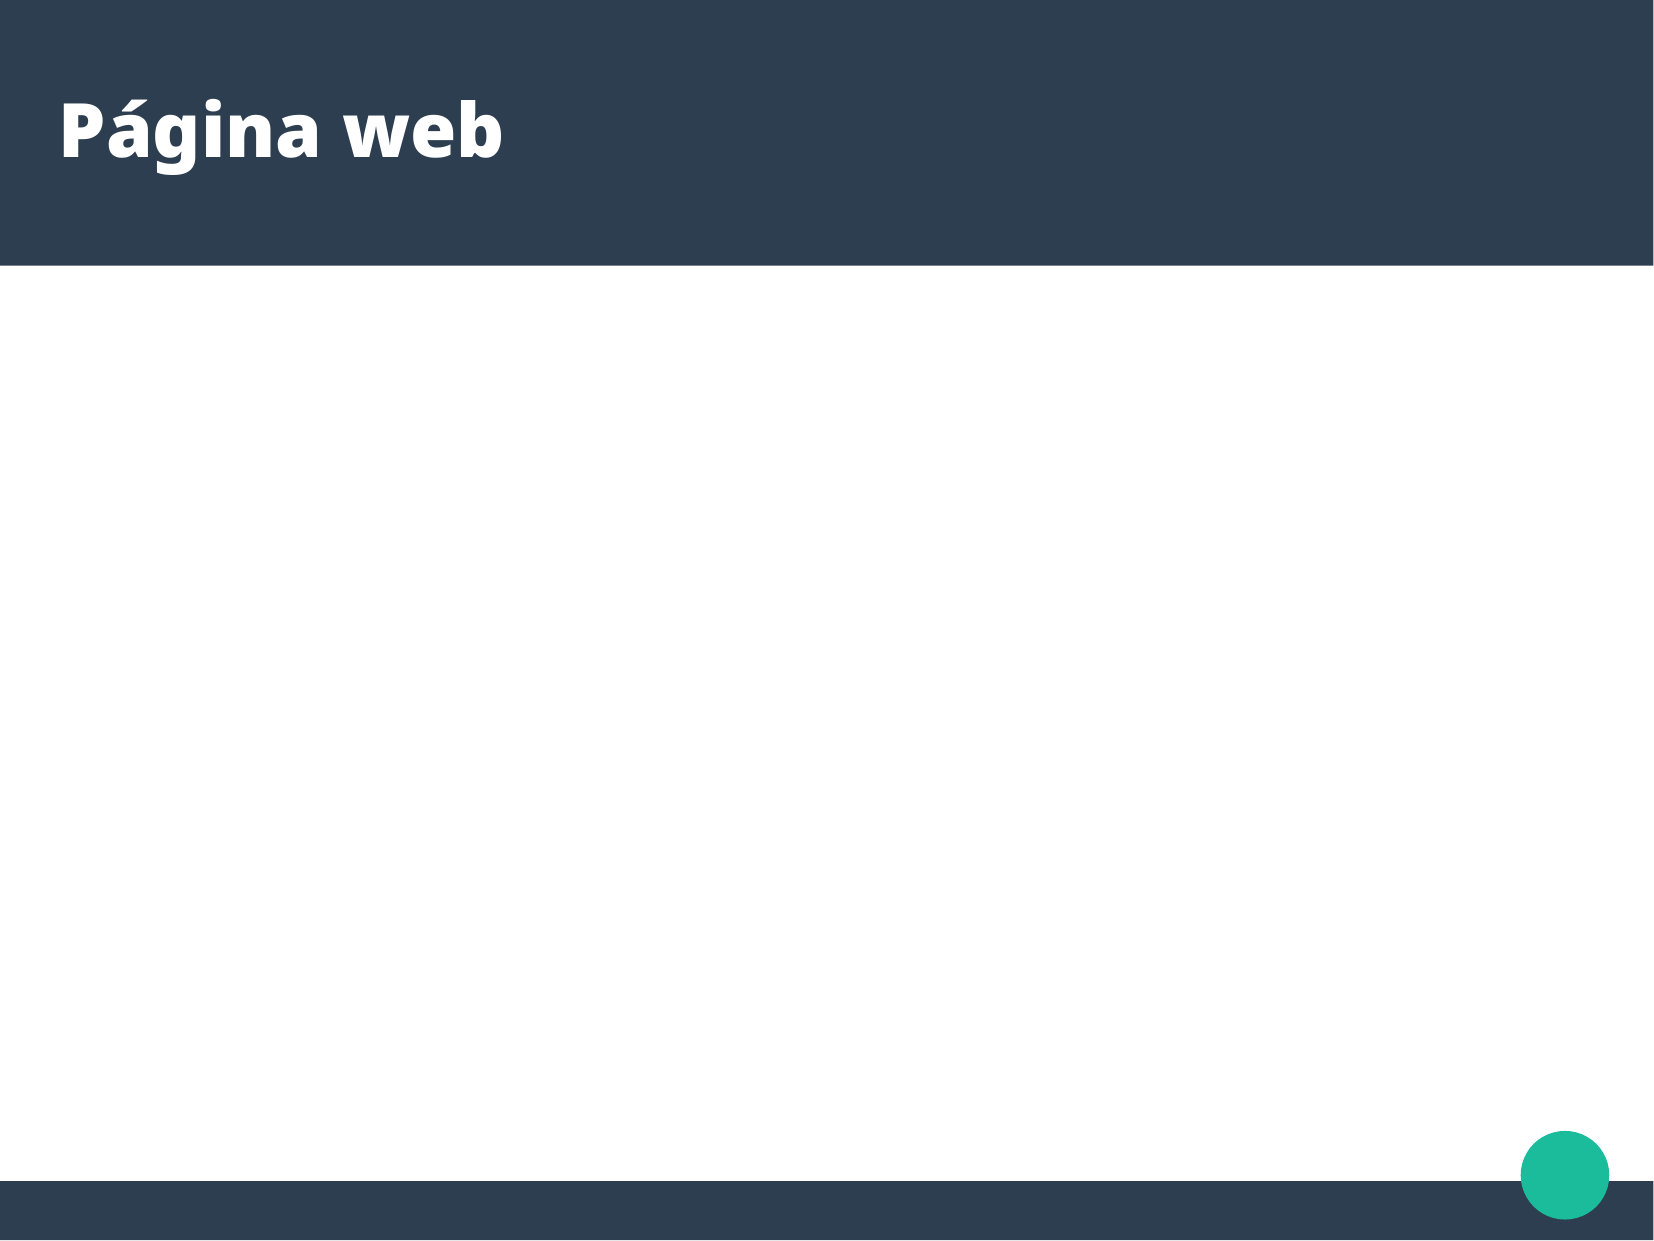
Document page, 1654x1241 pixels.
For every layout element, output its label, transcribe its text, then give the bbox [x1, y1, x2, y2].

title Página web [59, 49, 1595, 207]
